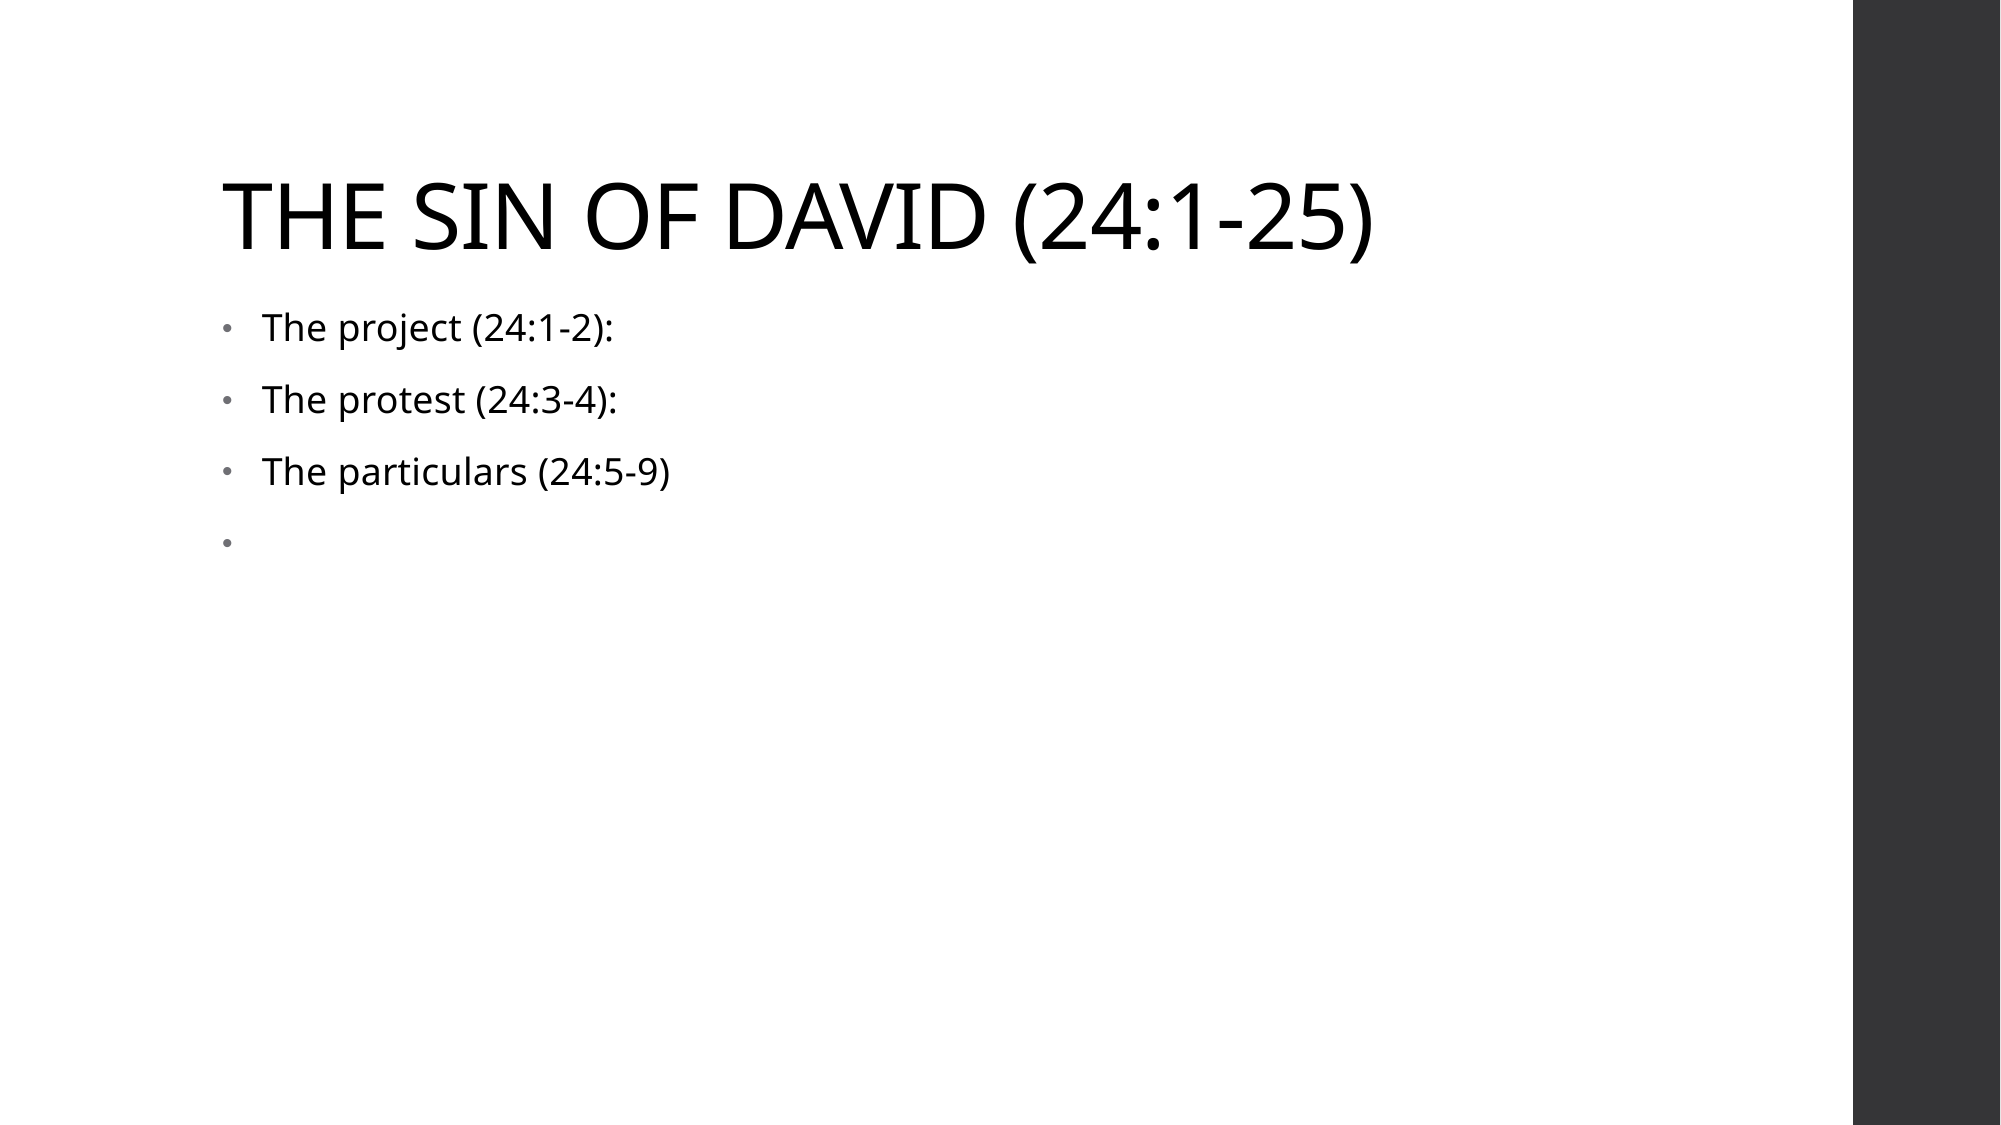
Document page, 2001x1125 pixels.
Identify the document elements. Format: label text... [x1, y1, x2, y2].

list The project (24:1-2): The protest (24:3-4): The particulars (24:5-9) [206, 299, 1617, 1014]
title THE SIN OF DAVID (24:1-25) [206, 60, 1797, 278]
